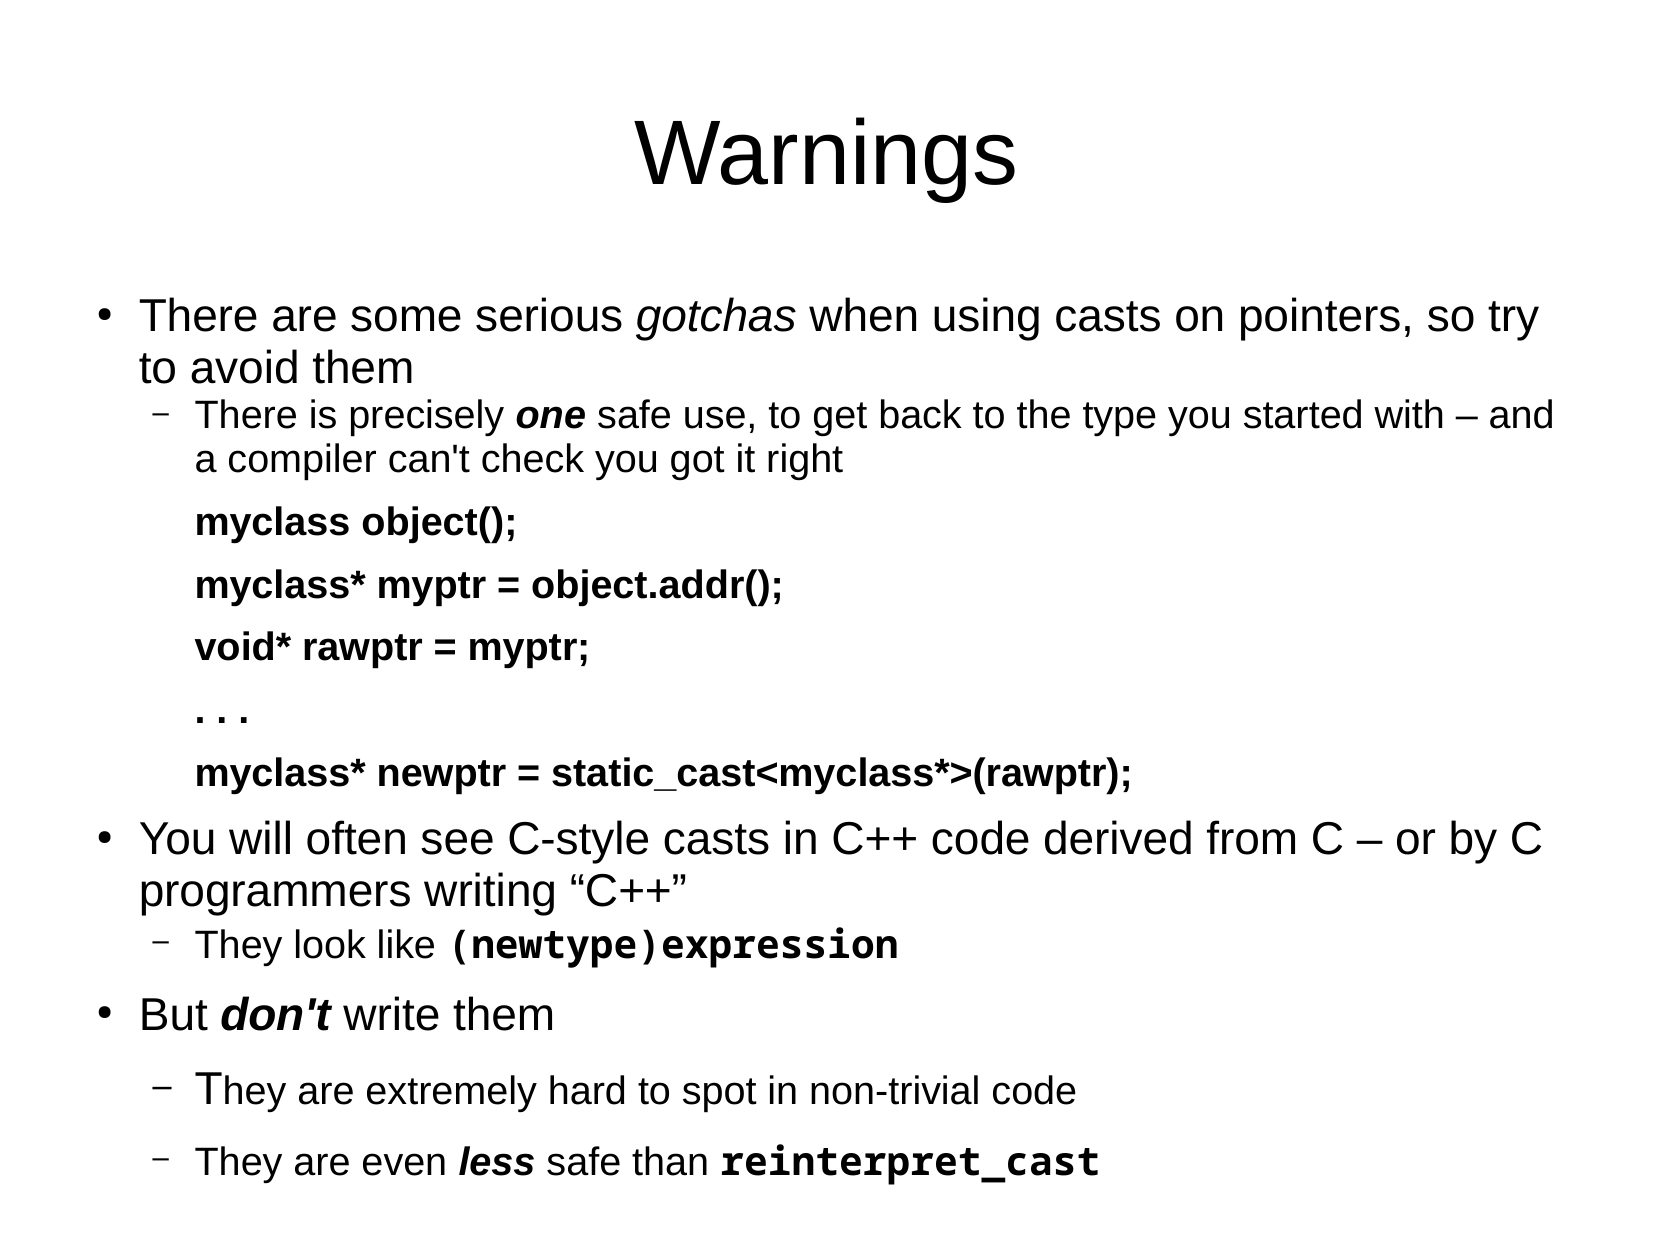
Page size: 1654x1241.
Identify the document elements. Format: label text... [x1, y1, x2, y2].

title Warnings [82, 49, 1571, 257]
list There are some serious gotchas when using casts on pointers, so try to avoid them There is precisely one safe use, to get back to the type you started with – and a compiler can't check you got it right myclass object(); myclass* myptr = object.addr(); void* rawptr = myptr; . . . myclass* newptr = static_cast<myclass*>(rawptr); You will often see C-style casts in C++ code derived from C – or by C programmers writing “C++” They look like (newtype)expression But don't write them They are extremely hard to spot in non-trivial code They are even less safe than reinterpret_cast [82, 290, 1571, 1193]
